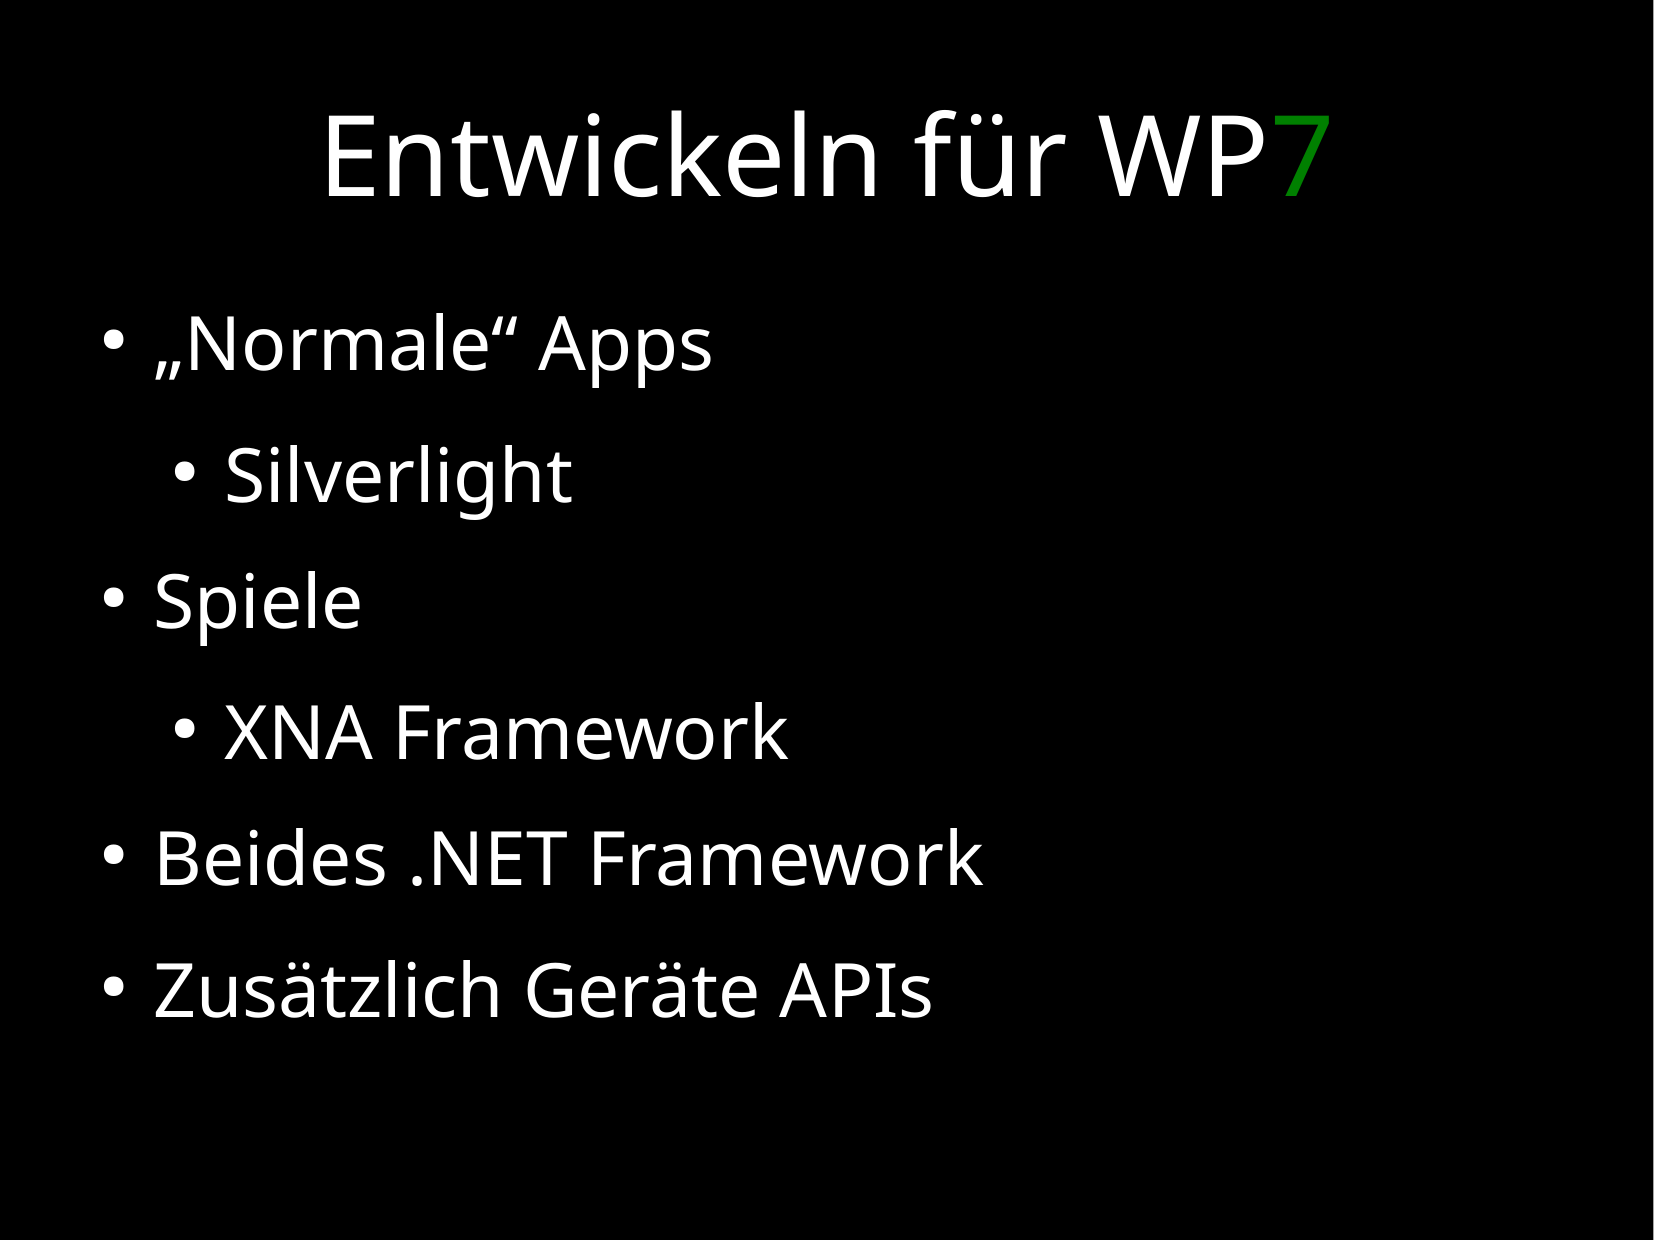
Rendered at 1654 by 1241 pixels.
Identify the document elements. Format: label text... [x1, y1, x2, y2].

list „Normale“ Apps Silverlight Spiele XNA Framework Beides .NET Framework Zusätzlich Geräte APIs [82, 290, 1571, 1109]
title Entwickeln für WP7 [82, 49, 1571, 257]
